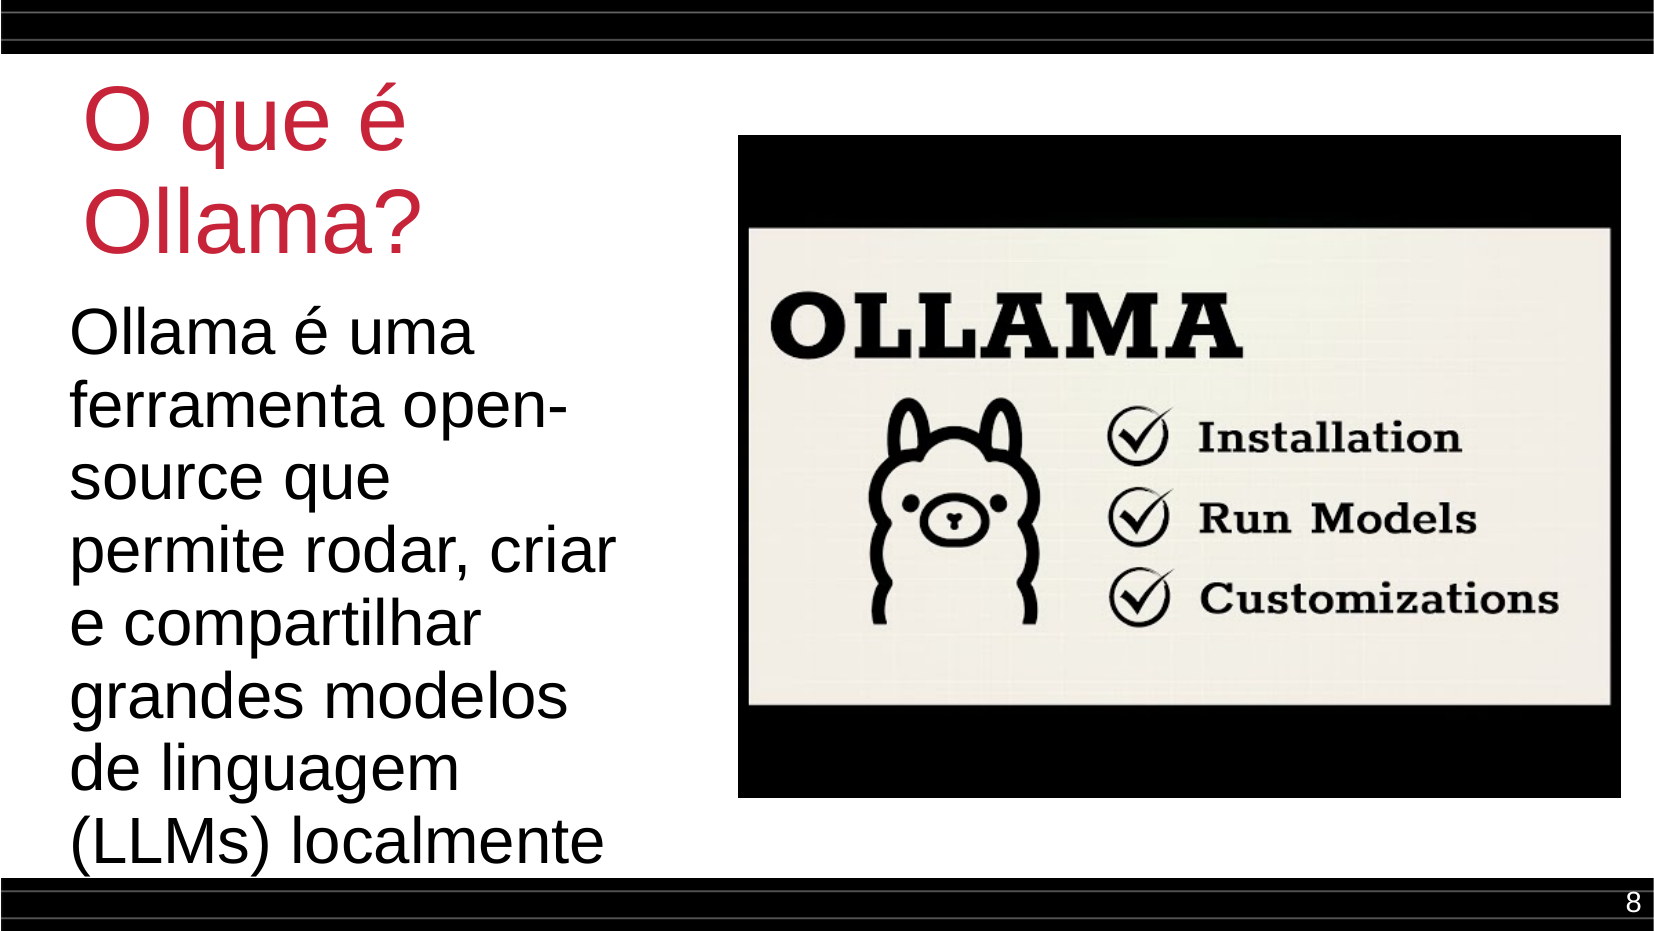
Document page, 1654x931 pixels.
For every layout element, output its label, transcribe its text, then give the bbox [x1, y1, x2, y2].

picture [738, 135, 1621, 798]
list Ollama é uma ferramenta open-source que permite rodar, criar e compartilhar grandes modelos de linguagem (LLMs) localmente [0, 295, 621, 886]
picture [1, 878, 1654, 931]
title O que é Ollama? [82, 67, 1571, 273]
picture [1, 0, 1654, 54]
